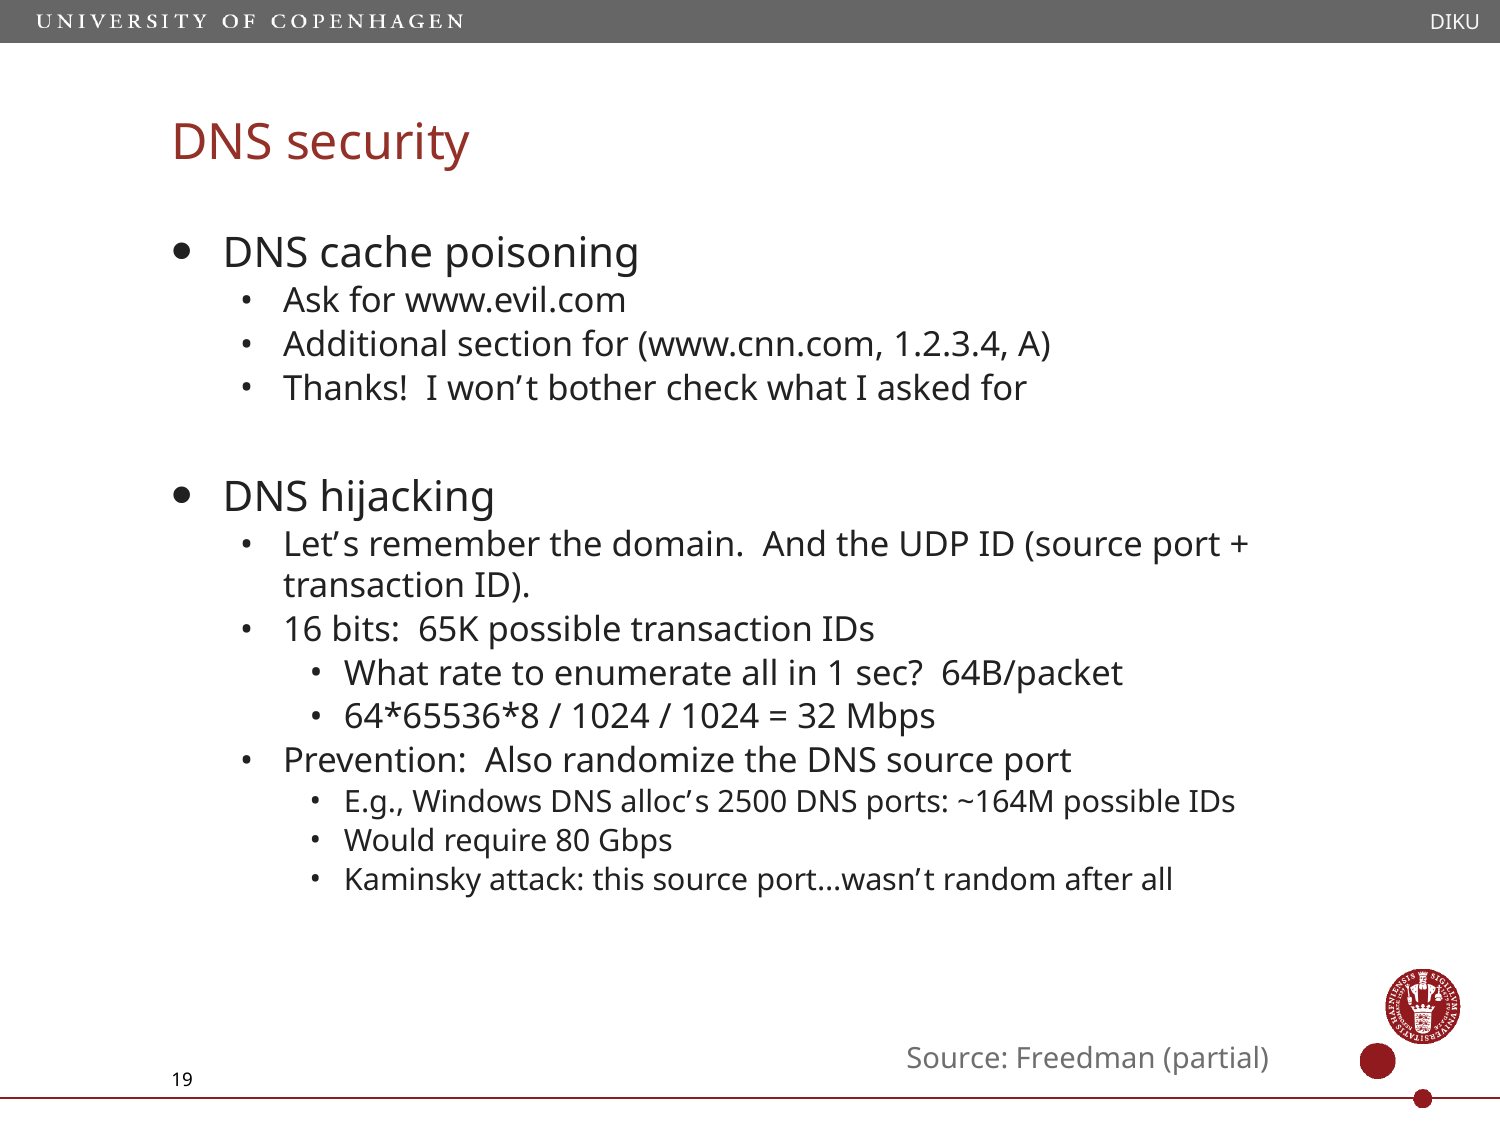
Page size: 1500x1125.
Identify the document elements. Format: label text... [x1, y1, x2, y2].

list DNS cache poisoning Ask for www.evil.com Additional section for (www.cnn.com, 1.2.3.4, A) Thanks! I won’t bother check what I asked for DNS hijacking Let’s remember the domain. And the UDP ID (source port + transaction ID). 16 bits: 65K possible transaction IDs What rate to enumerate all in 1 sec? 64B/packet 64*65536*8 / 1024 / 1024 = 32 Mbps Prevention: Also randomize the DNS source port E.g., Windows DNS alloc’s 2500 DNS ports: ~164M possible IDs Would require 80 Gbps Kaminsky attack: this source port…wasn’t random after all [171, 225, 1329, 900]
title DNS security [171, 75, 1329, 171]
picture [0, 910, 1500, 1122]
text_box DIKU [469, 0, 1495, 43]
text_box Source: Freedman (partial) [891, 1031, 1341, 1083]
text_box <number> [171, 1067, 522, 1092]
